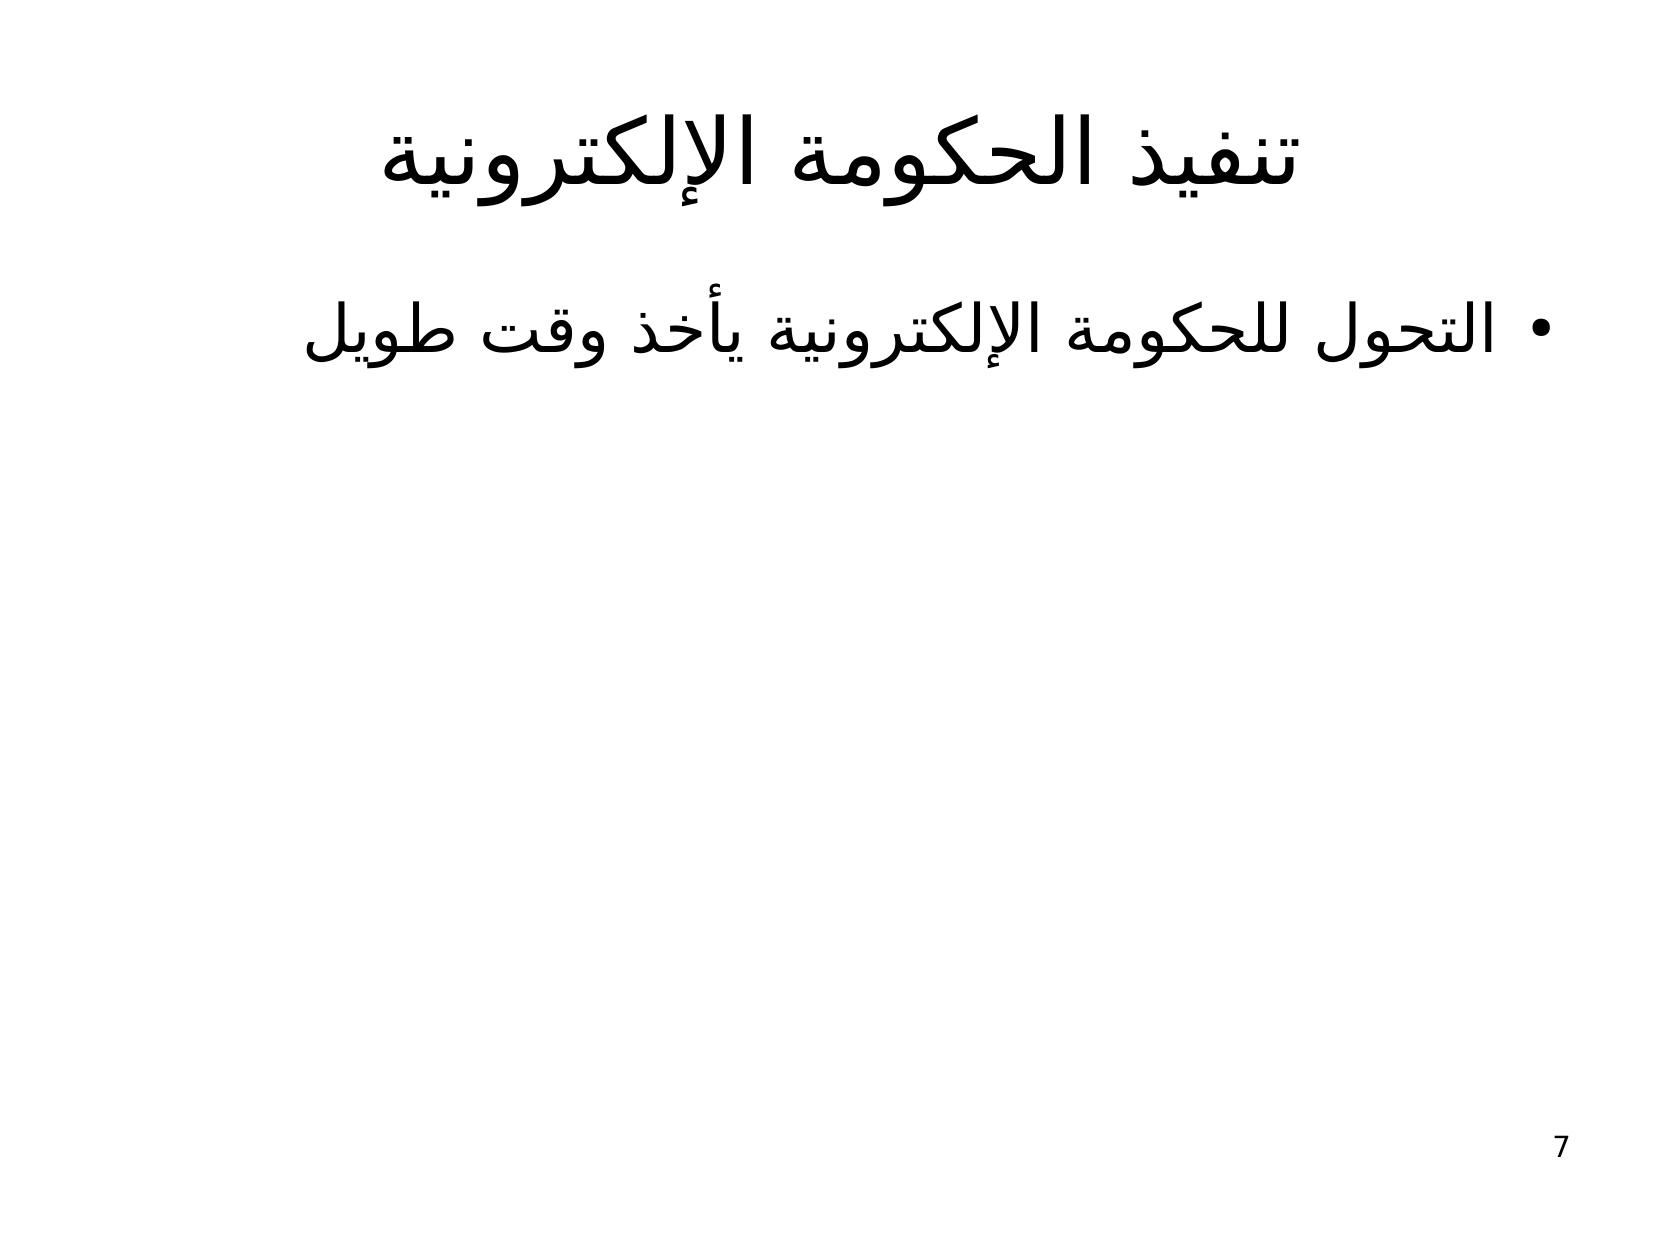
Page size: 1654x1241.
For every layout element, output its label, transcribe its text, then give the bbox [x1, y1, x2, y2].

title تنفيذ الحكومة الإلكترونية [82, 49, 1571, 257]
list التحول للحكومة الإلكترونية يأخذ وقت طويل [82, 290, 1571, 1010]
